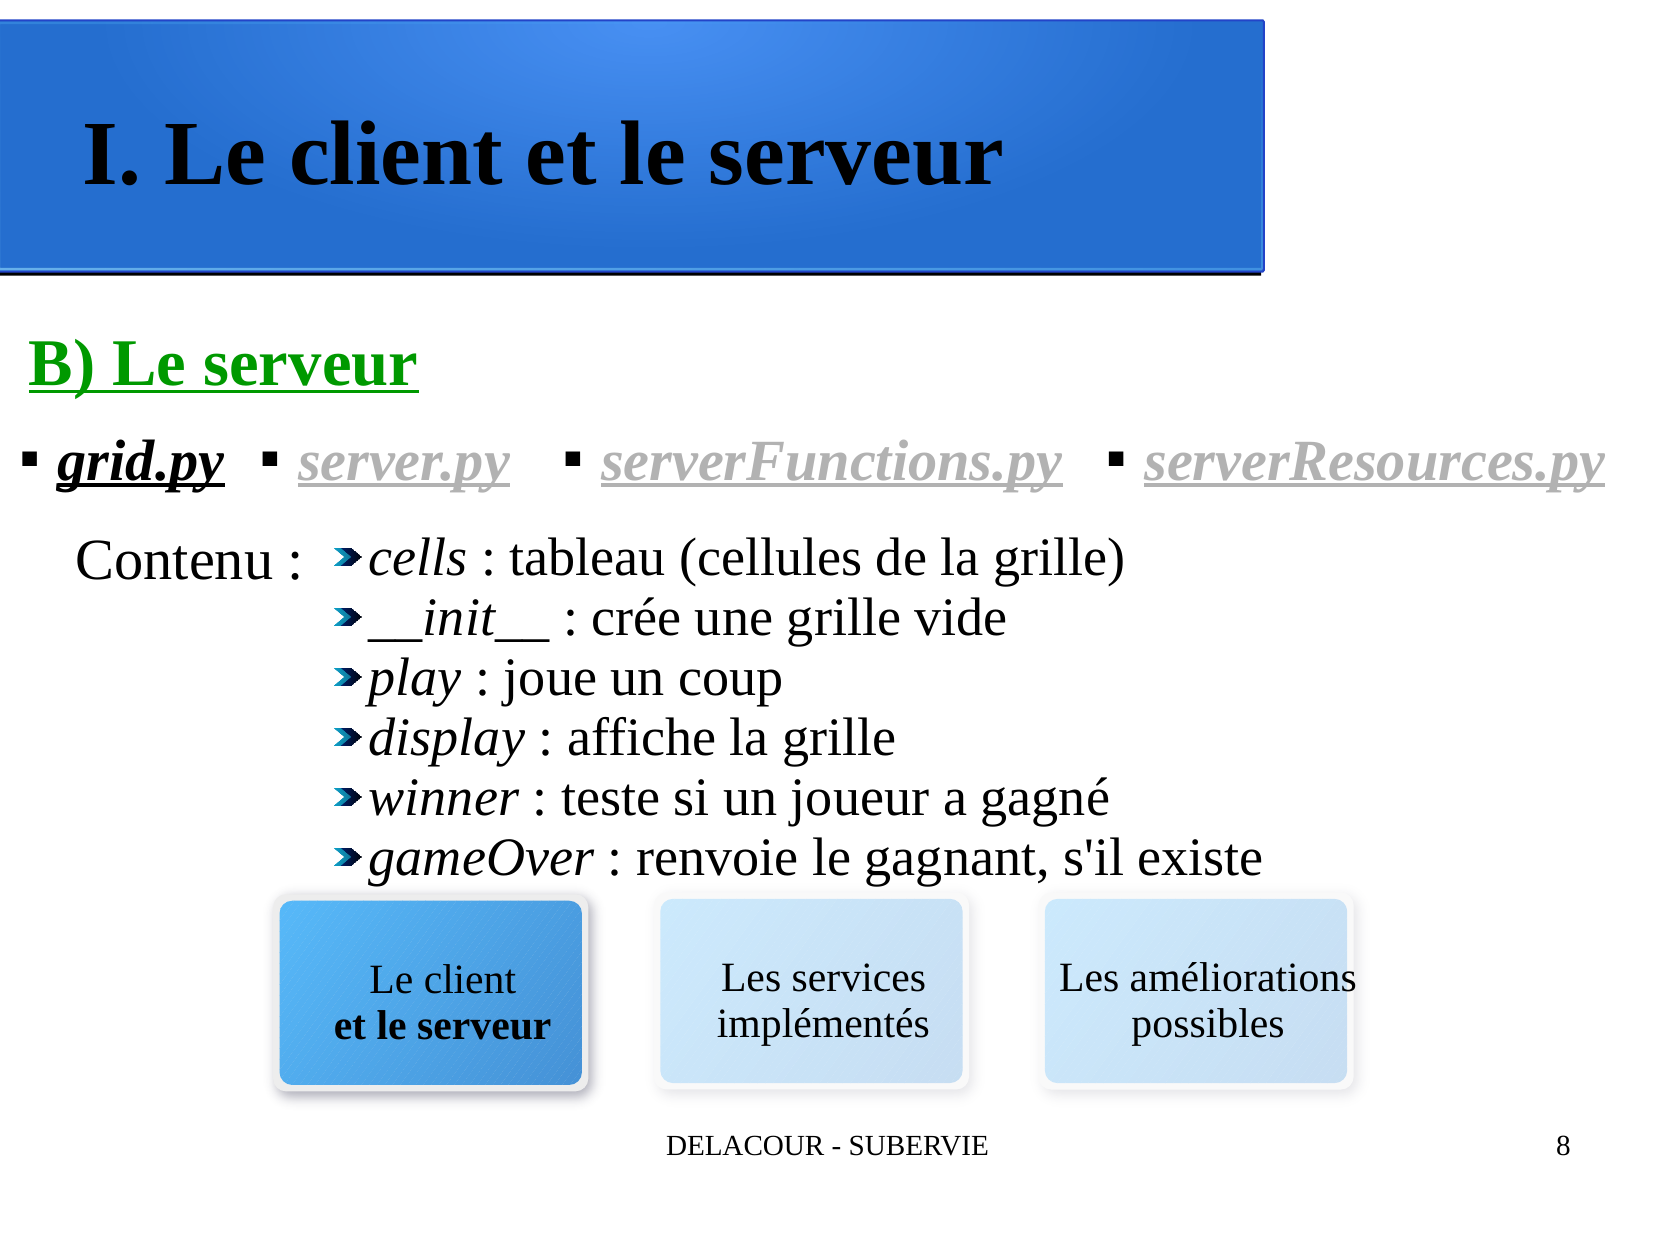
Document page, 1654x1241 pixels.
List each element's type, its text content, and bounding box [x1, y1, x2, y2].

text_box serverResources.py [1094, 420, 1638, 566]
picture [1027, 878, 1389, 1123]
picture [262, 880, 624, 1124]
text_box cells : tableau (cellules de la grille) __init__ : crée une grille vide play : joue un coup display : affiche la grille winner : teste si un joueur a gagné gameOver : renvoie le gagnant, s'il existe [318, 519, 1280, 901]
text_box grid.py [7, 420, 244, 513]
text_box B) Le serveur [14, 318, 438, 482]
text_box serverFunctions.py [550, 420, 1094, 513]
picture [643, 901, 1004, 1123]
title I. Le client et le serveur [82, 94, 1264, 213]
text_box server.py [248, 420, 550, 513]
text_box Contenu : [60, 519, 318, 601]
